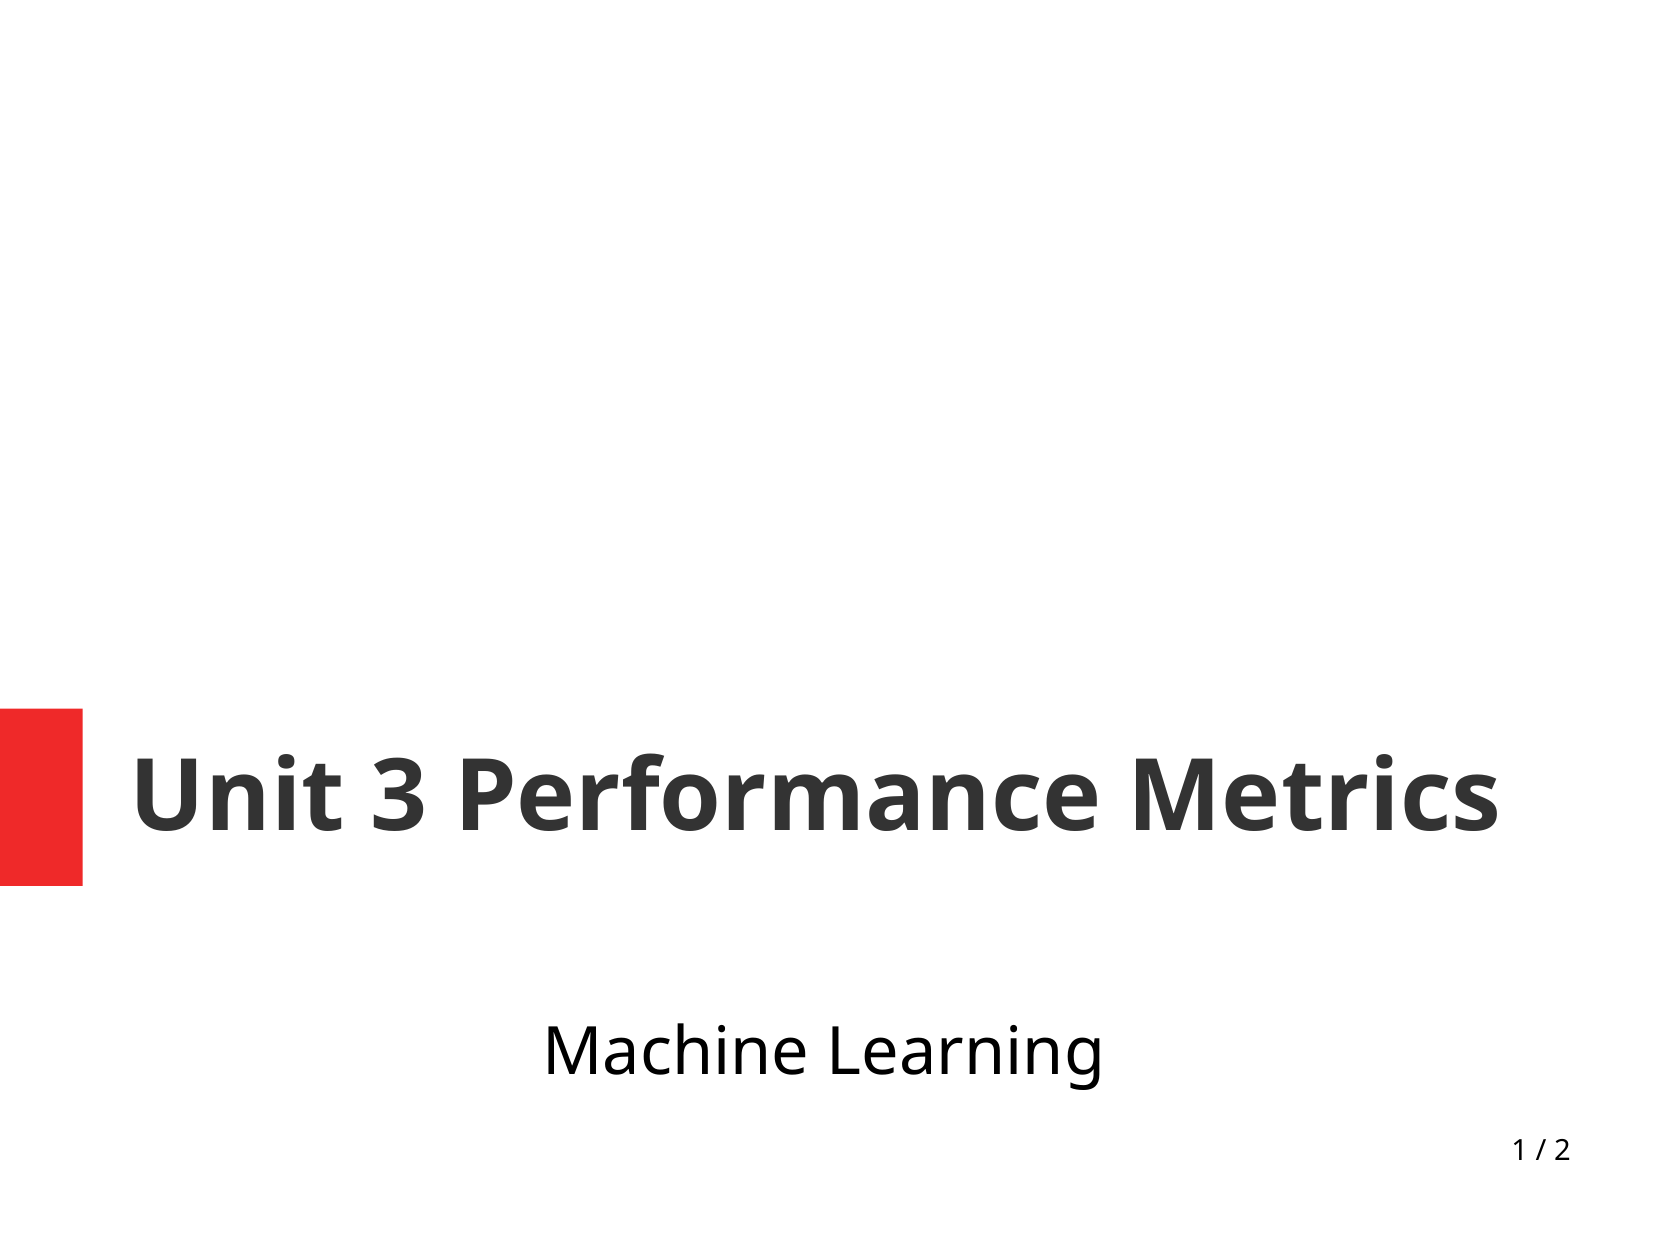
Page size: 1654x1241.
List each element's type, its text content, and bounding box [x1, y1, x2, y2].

title Unit 3 Performance Metrics [129, 673, 1536, 910]
subtitle Machine Learning [129, 968, 1536, 1130]
